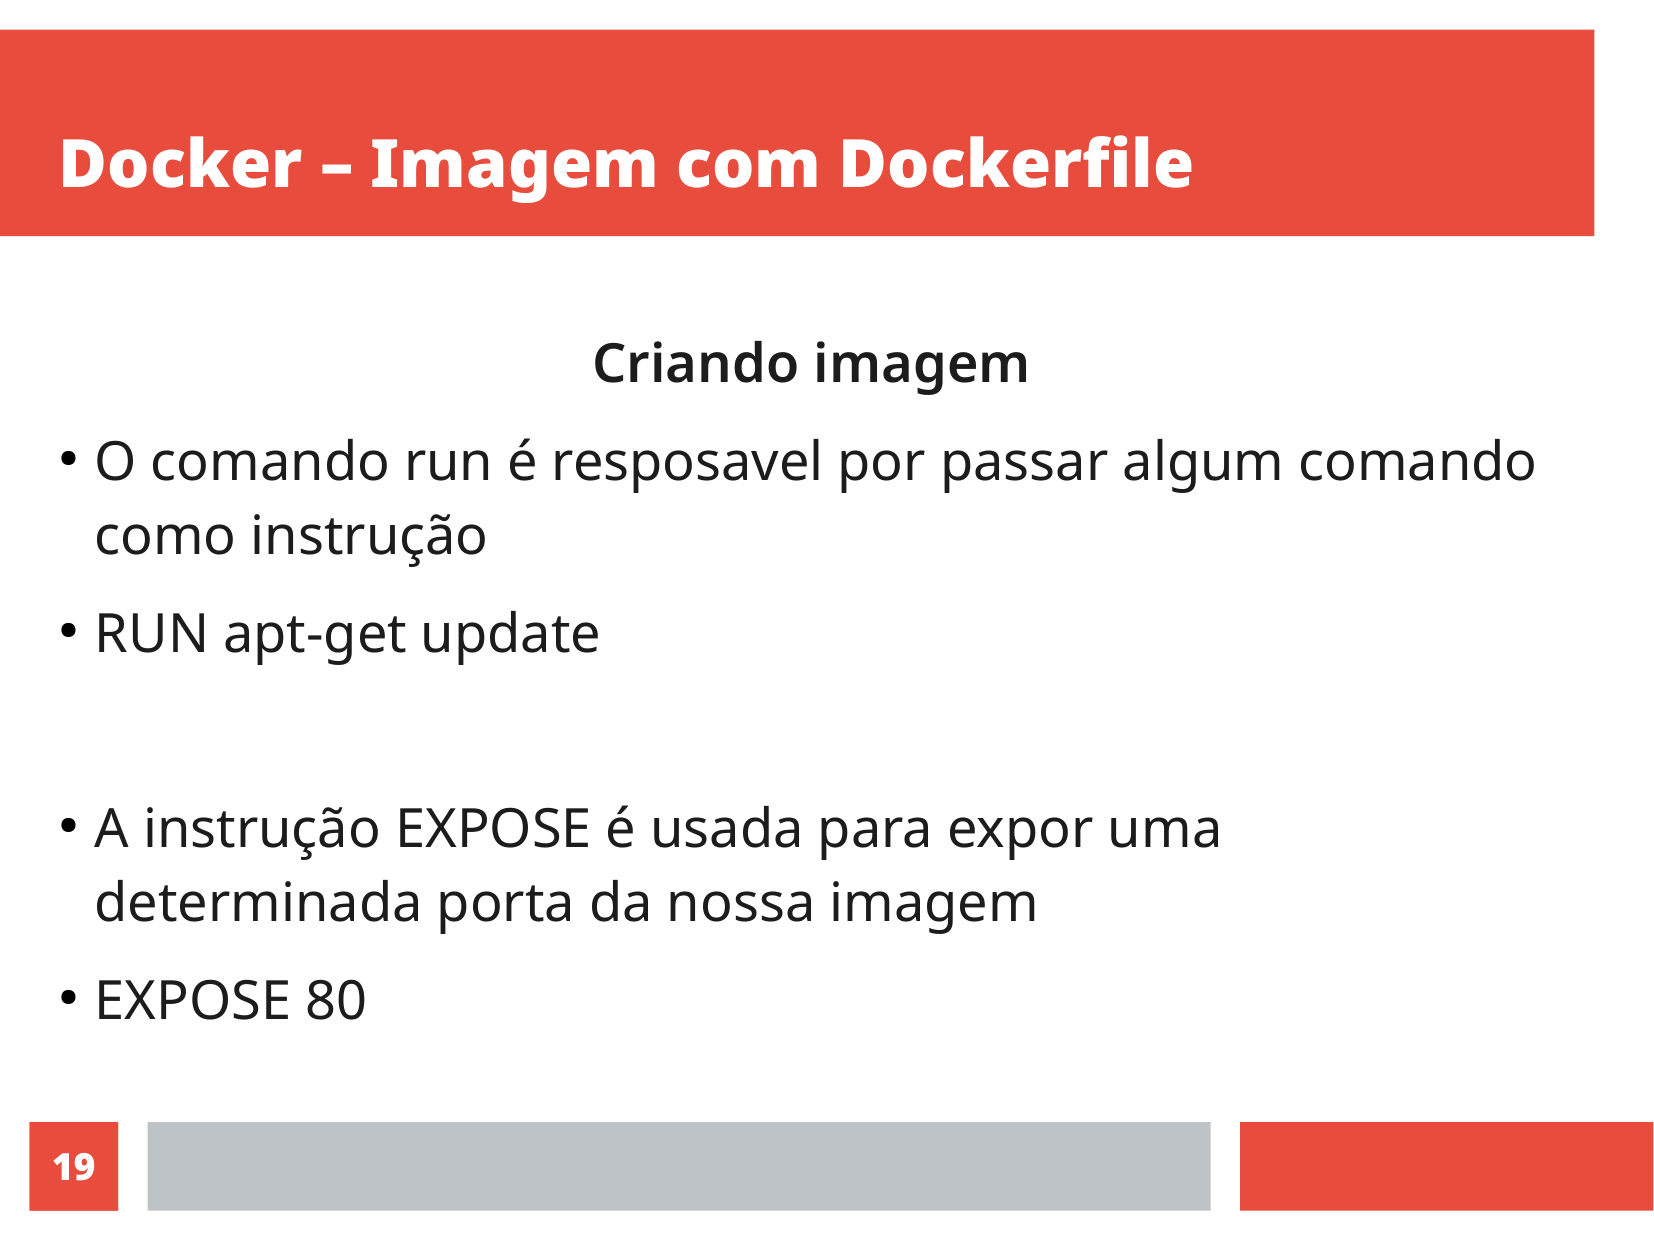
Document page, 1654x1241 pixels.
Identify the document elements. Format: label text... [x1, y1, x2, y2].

list Criando imagem O comando run é resposavel por passar algum comando como instrução RUN apt-get update A instrução EXPOSE é usada para expor uma determinada porta da nossa imagem EXPOSE 80 [59, 324, 1565, 1093]
title Docker – Imagem com Dockerfile [59, 59, 1595, 207]
